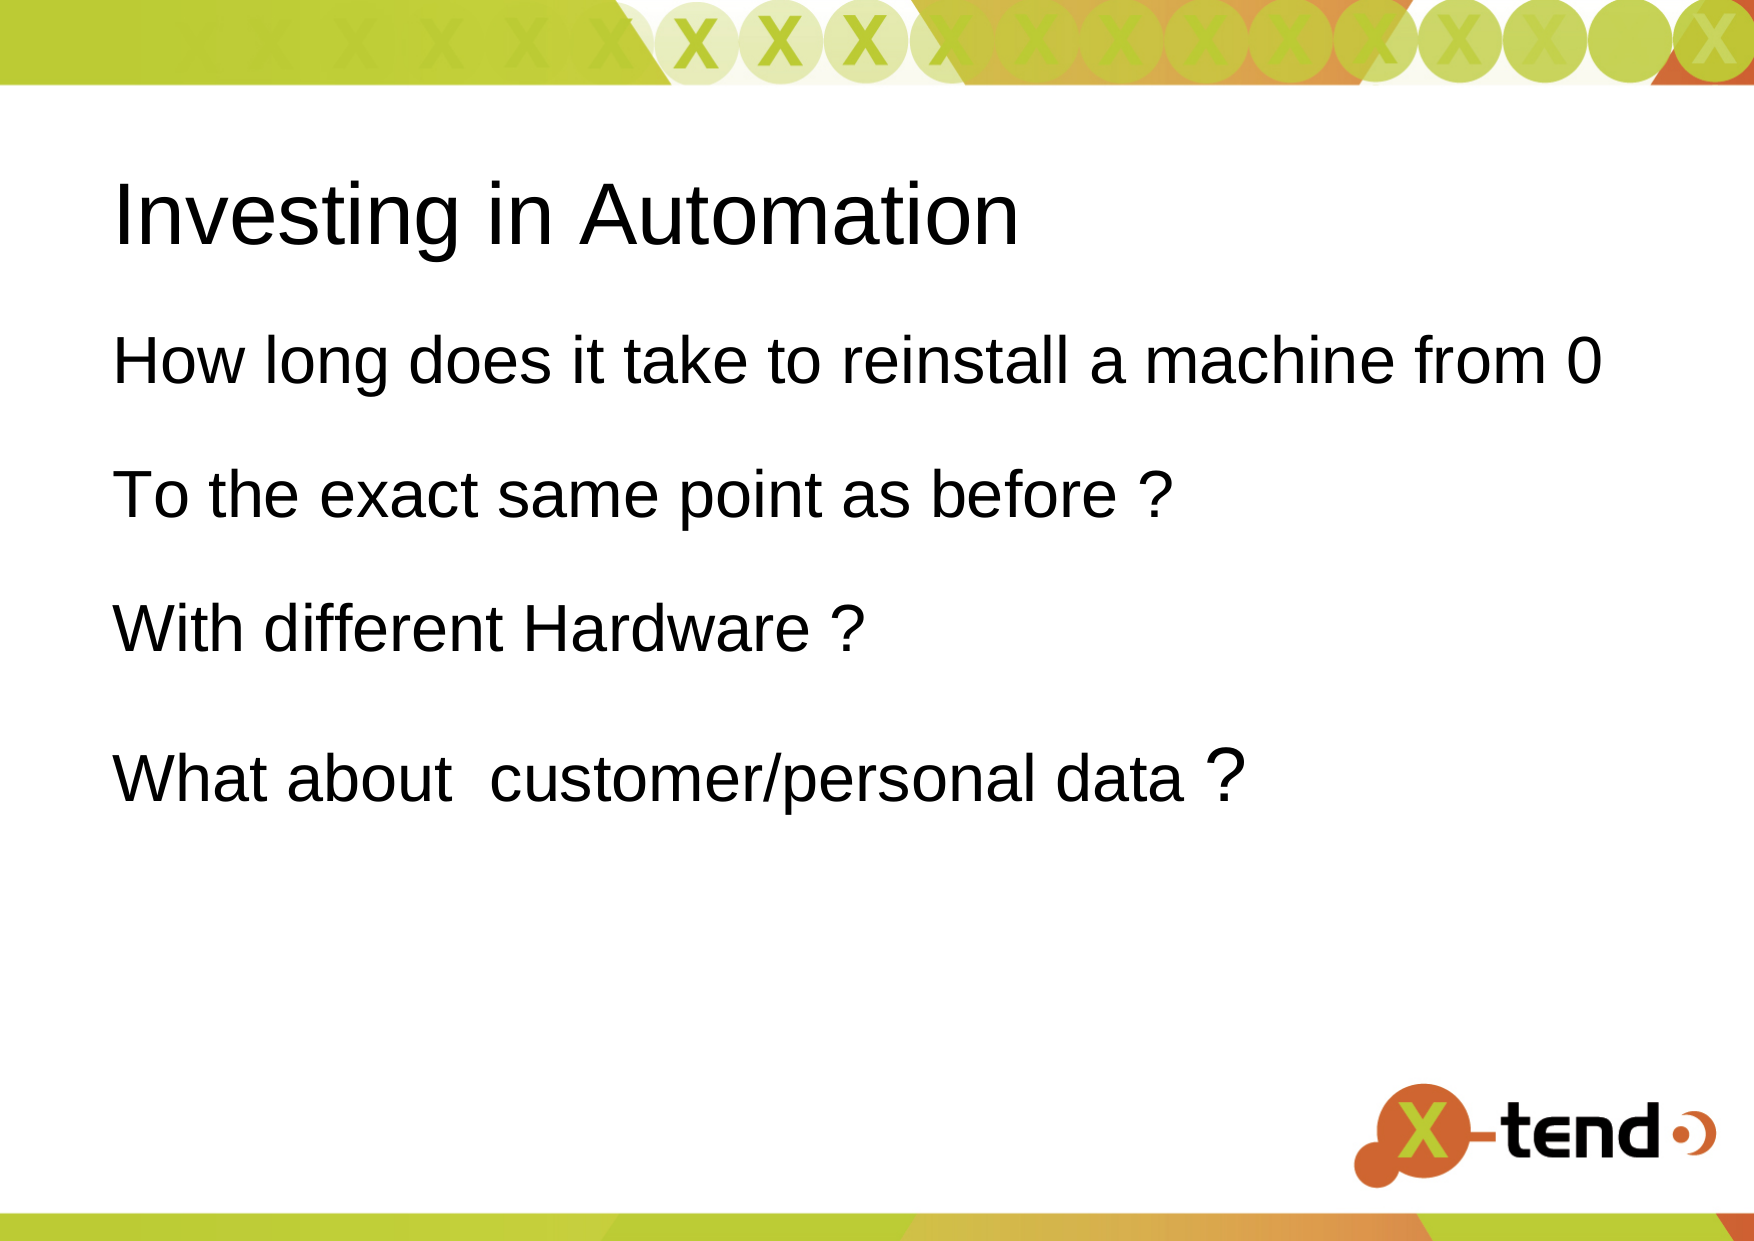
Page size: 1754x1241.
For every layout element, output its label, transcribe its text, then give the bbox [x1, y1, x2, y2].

picture [0, 0, 1754, 1241]
list Investing in Automation How long does it take to reinstall a machine from 0 To the exact same point as before ? With different Hardware ? What about customer/personal data ? [112, 112, 1611, 1107]
